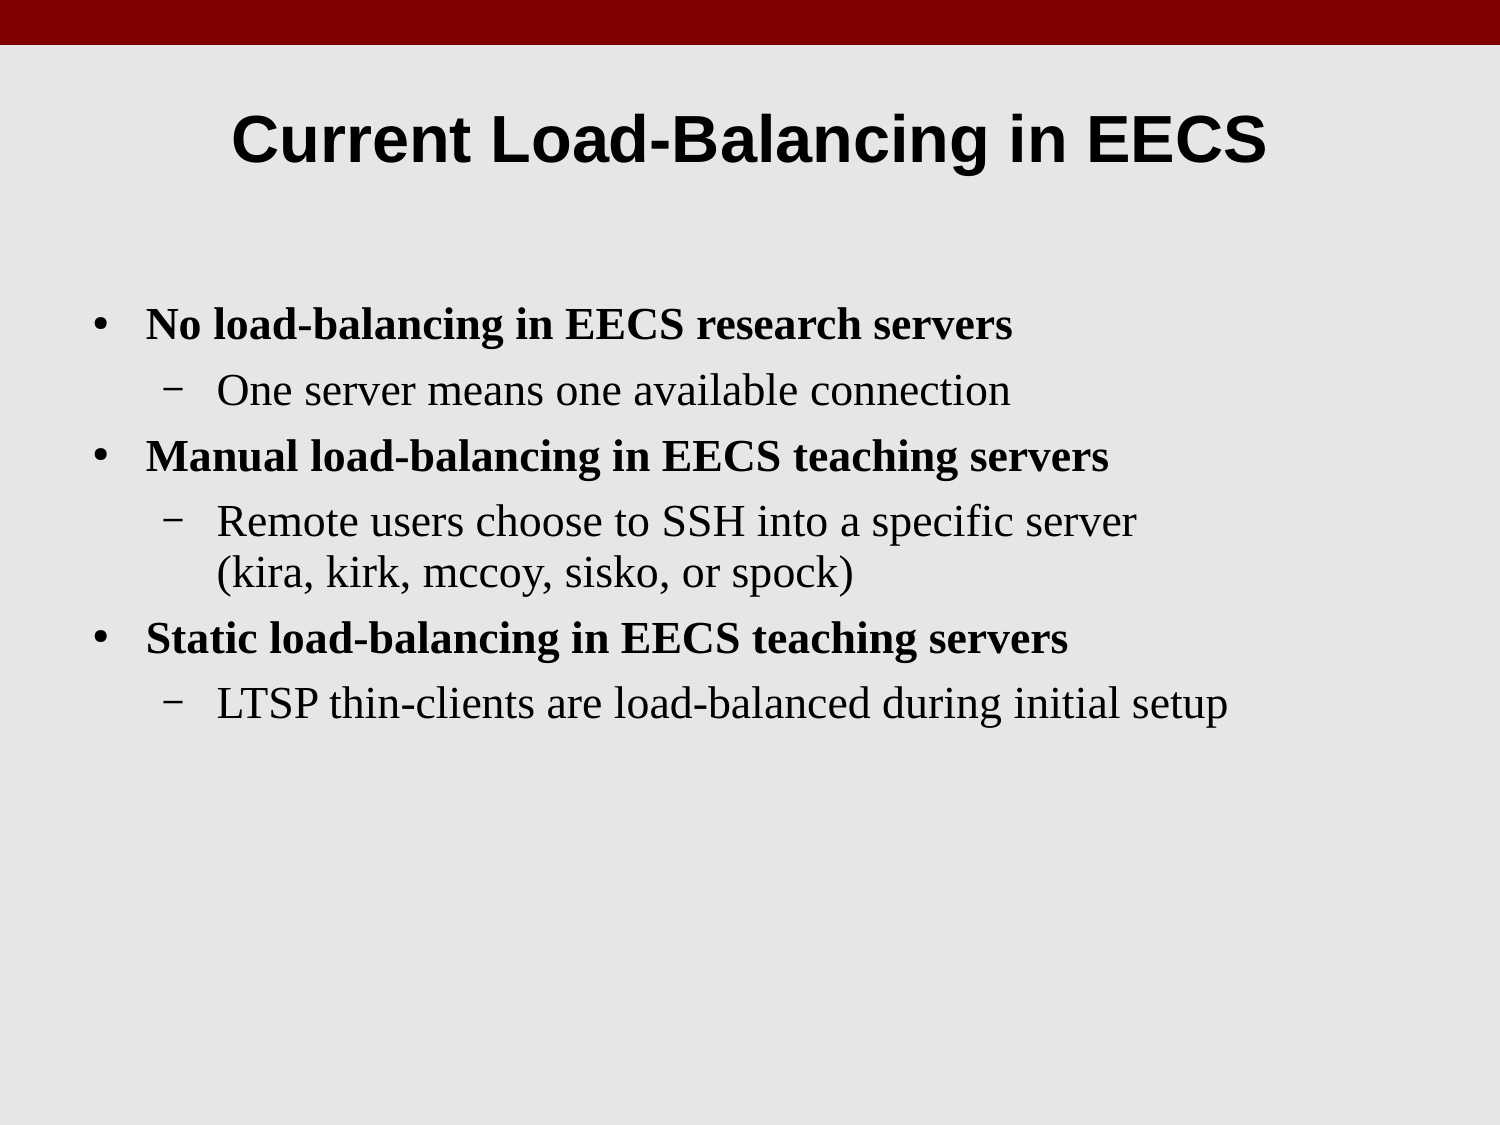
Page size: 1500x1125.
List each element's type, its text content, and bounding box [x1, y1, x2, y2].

title Current Load-Balancing in EECS [75, 45, 1425, 233]
list No load-balancing in EECS research servers One server means one available connection Manual load-balancing in EECS teaching servers Remote users choose to SSH into a specific server (kira, kirk, mccoy, sisko, or spock) Static load-balancing in EECS teaching servers LTSP thin-clients are load-balanced during initial setup [75, 233, 1425, 1096]
